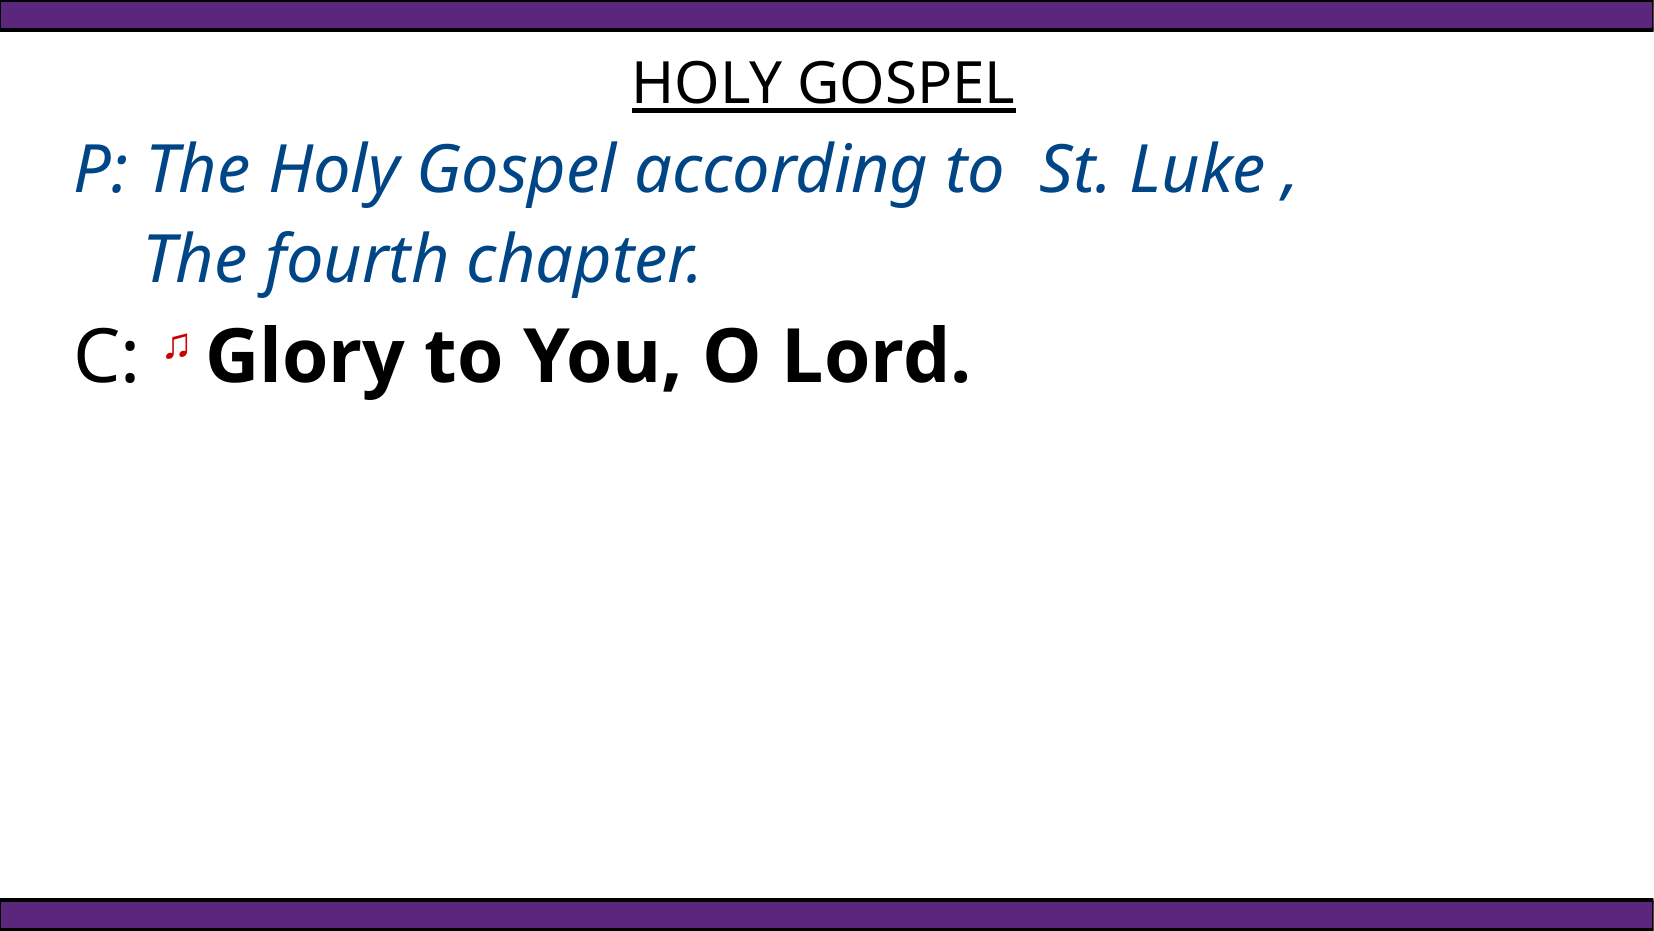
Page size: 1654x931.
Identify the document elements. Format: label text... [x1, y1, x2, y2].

picture [0, 31, 1654, 900]
text_box [0, 0, 1654, 31]
text_box [0, 900, 1654, 931]
text_box HOLY GOSPEL P: The Holy Gospel according to St. Luke , The fourth chapter. C: ♫ Glory to You, O Lord. [58, 34, 1589, 404]
